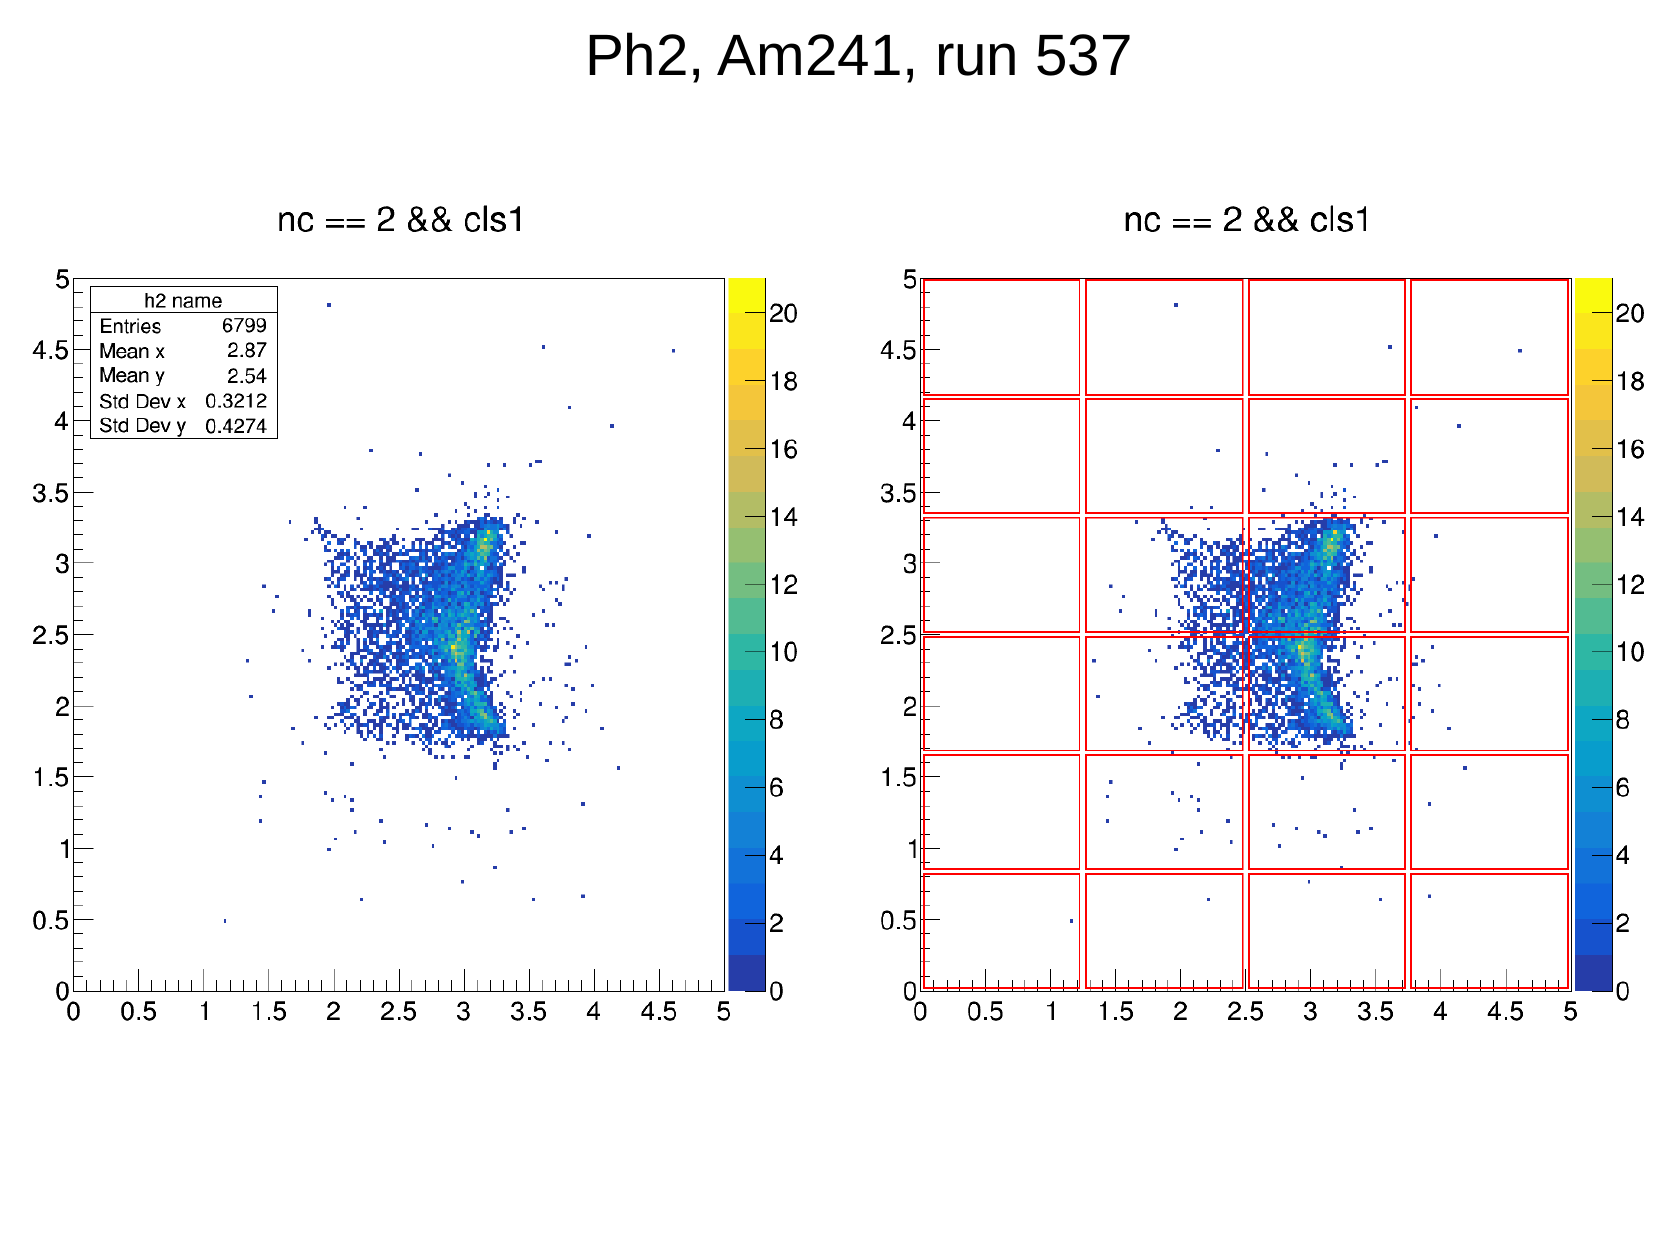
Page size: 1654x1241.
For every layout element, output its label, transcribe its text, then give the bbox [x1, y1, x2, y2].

text_box Ph2, Am241, run 537 [518, 15, 1201, 151]
picture [6, 186, 1654, 1061]
